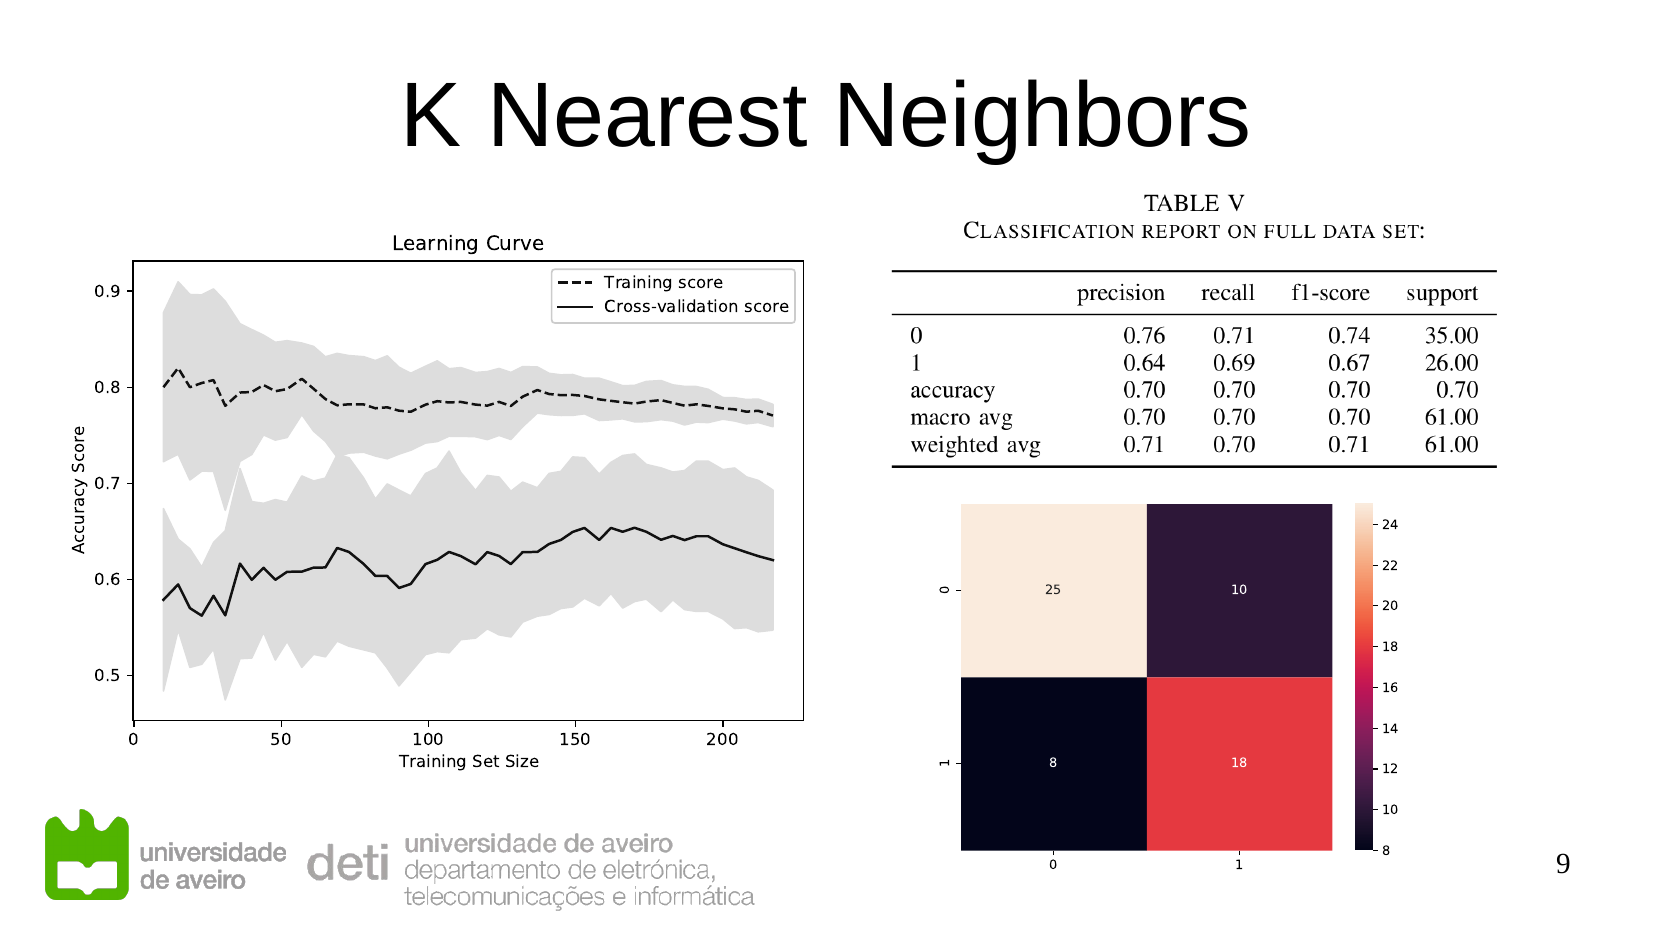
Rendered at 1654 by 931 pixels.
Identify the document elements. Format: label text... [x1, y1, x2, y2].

title K Nearest Neighbors [82, 37, 1571, 193]
picture [885, 192, 1507, 478]
picture [300, 827, 755, 912]
picture [45, 809, 286, 900]
picture [930, 495, 1409, 882]
picture [60, 223, 815, 784]
